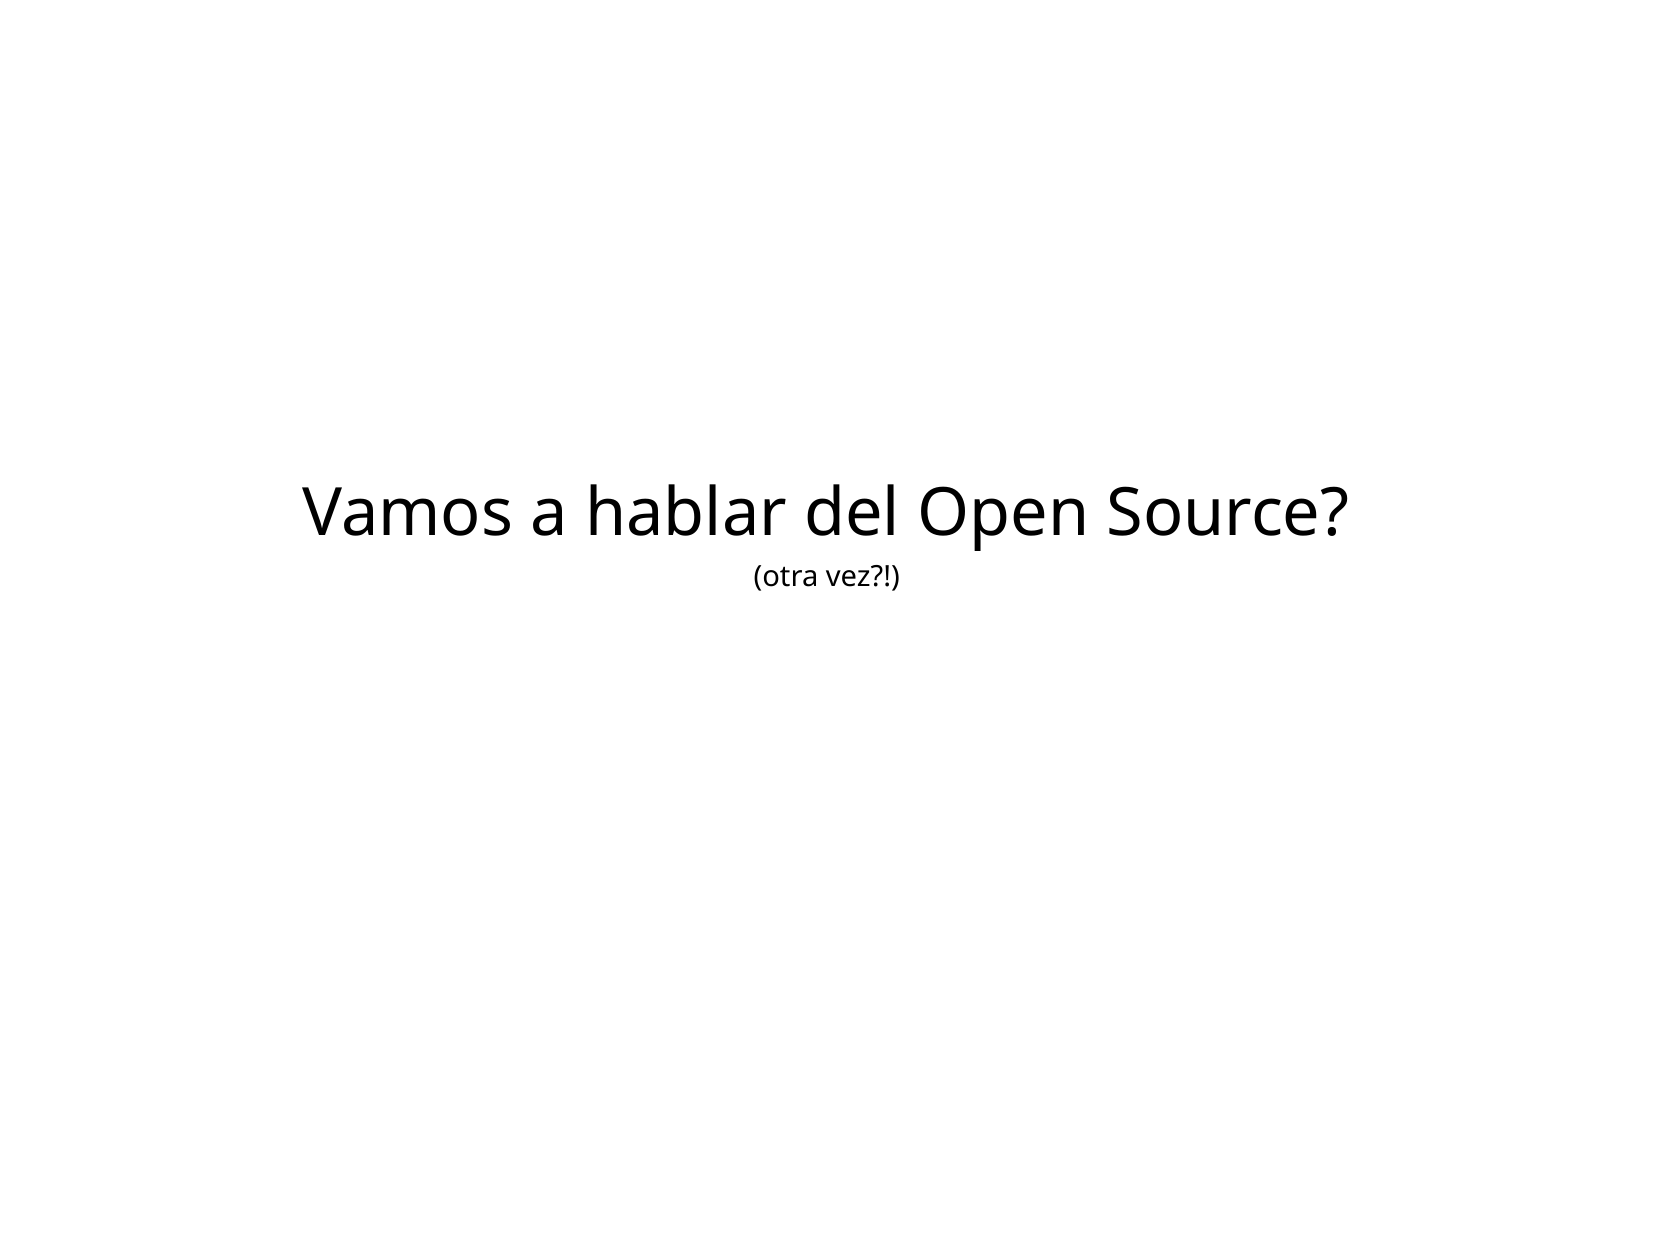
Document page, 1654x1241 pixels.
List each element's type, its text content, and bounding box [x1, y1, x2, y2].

subtitle Vamos a hablar del Open Source? (otra vez?!) [82, 49, 1571, 1010]
